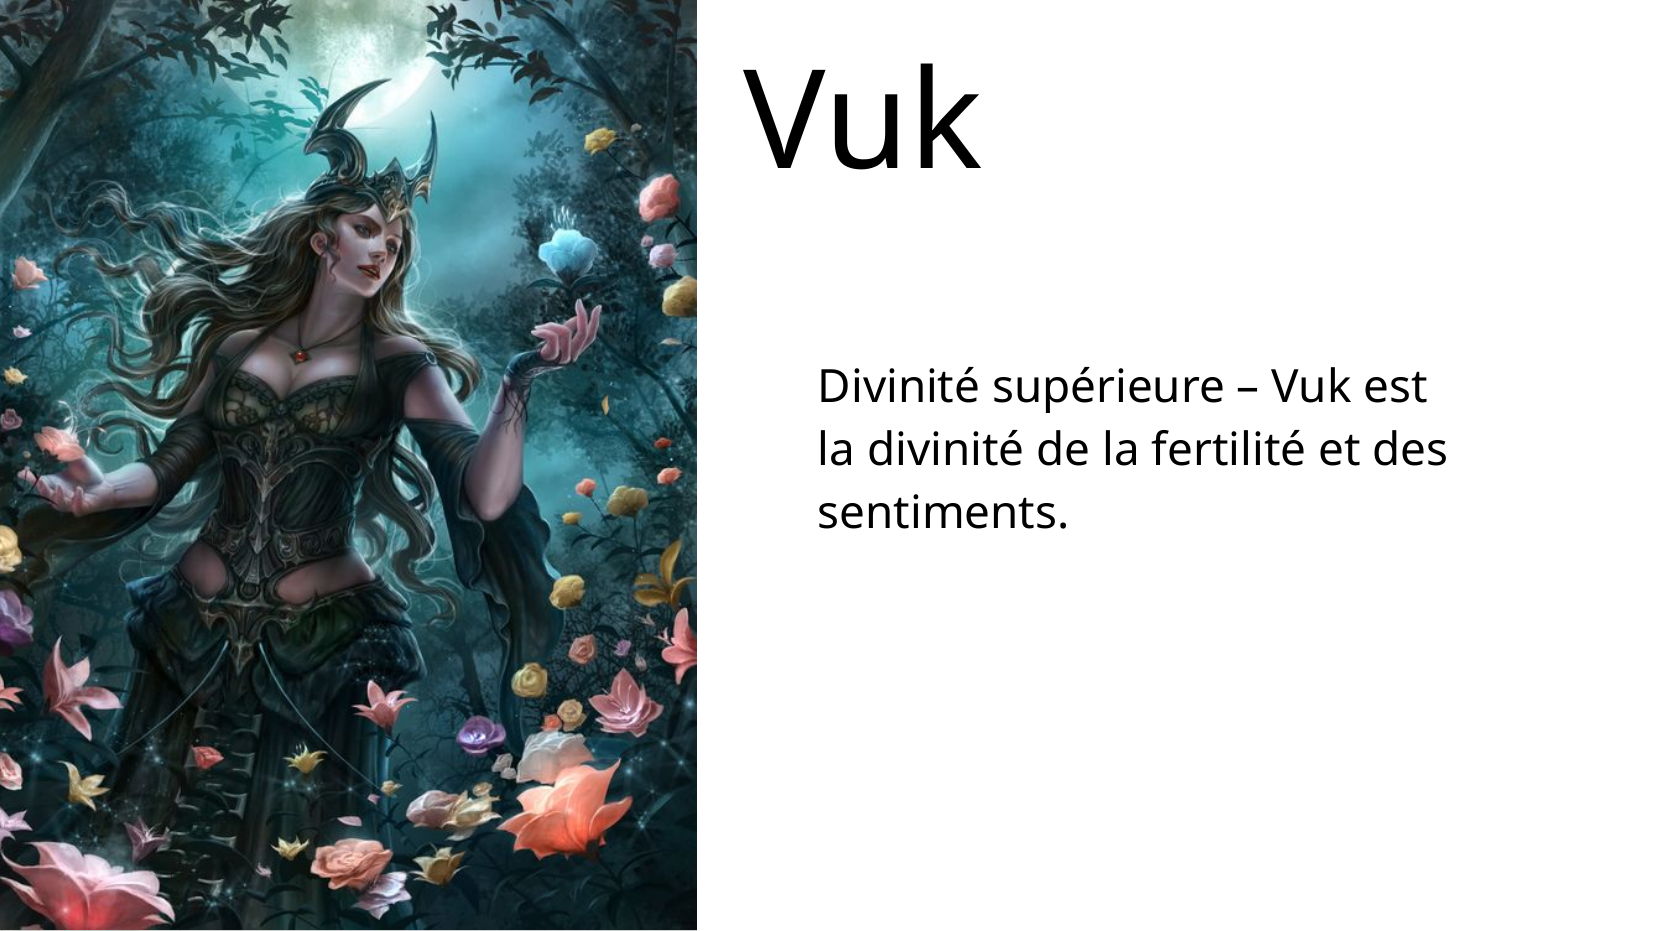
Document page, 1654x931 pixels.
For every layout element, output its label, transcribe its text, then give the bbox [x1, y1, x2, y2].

title Vuk [697, 14, 1571, 216]
text_box Divinité supérieure – Vuk est la divinité de la fertilité et des sentiments. [803, 346, 1489, 591]
picture [0, 0, 697, 931]
